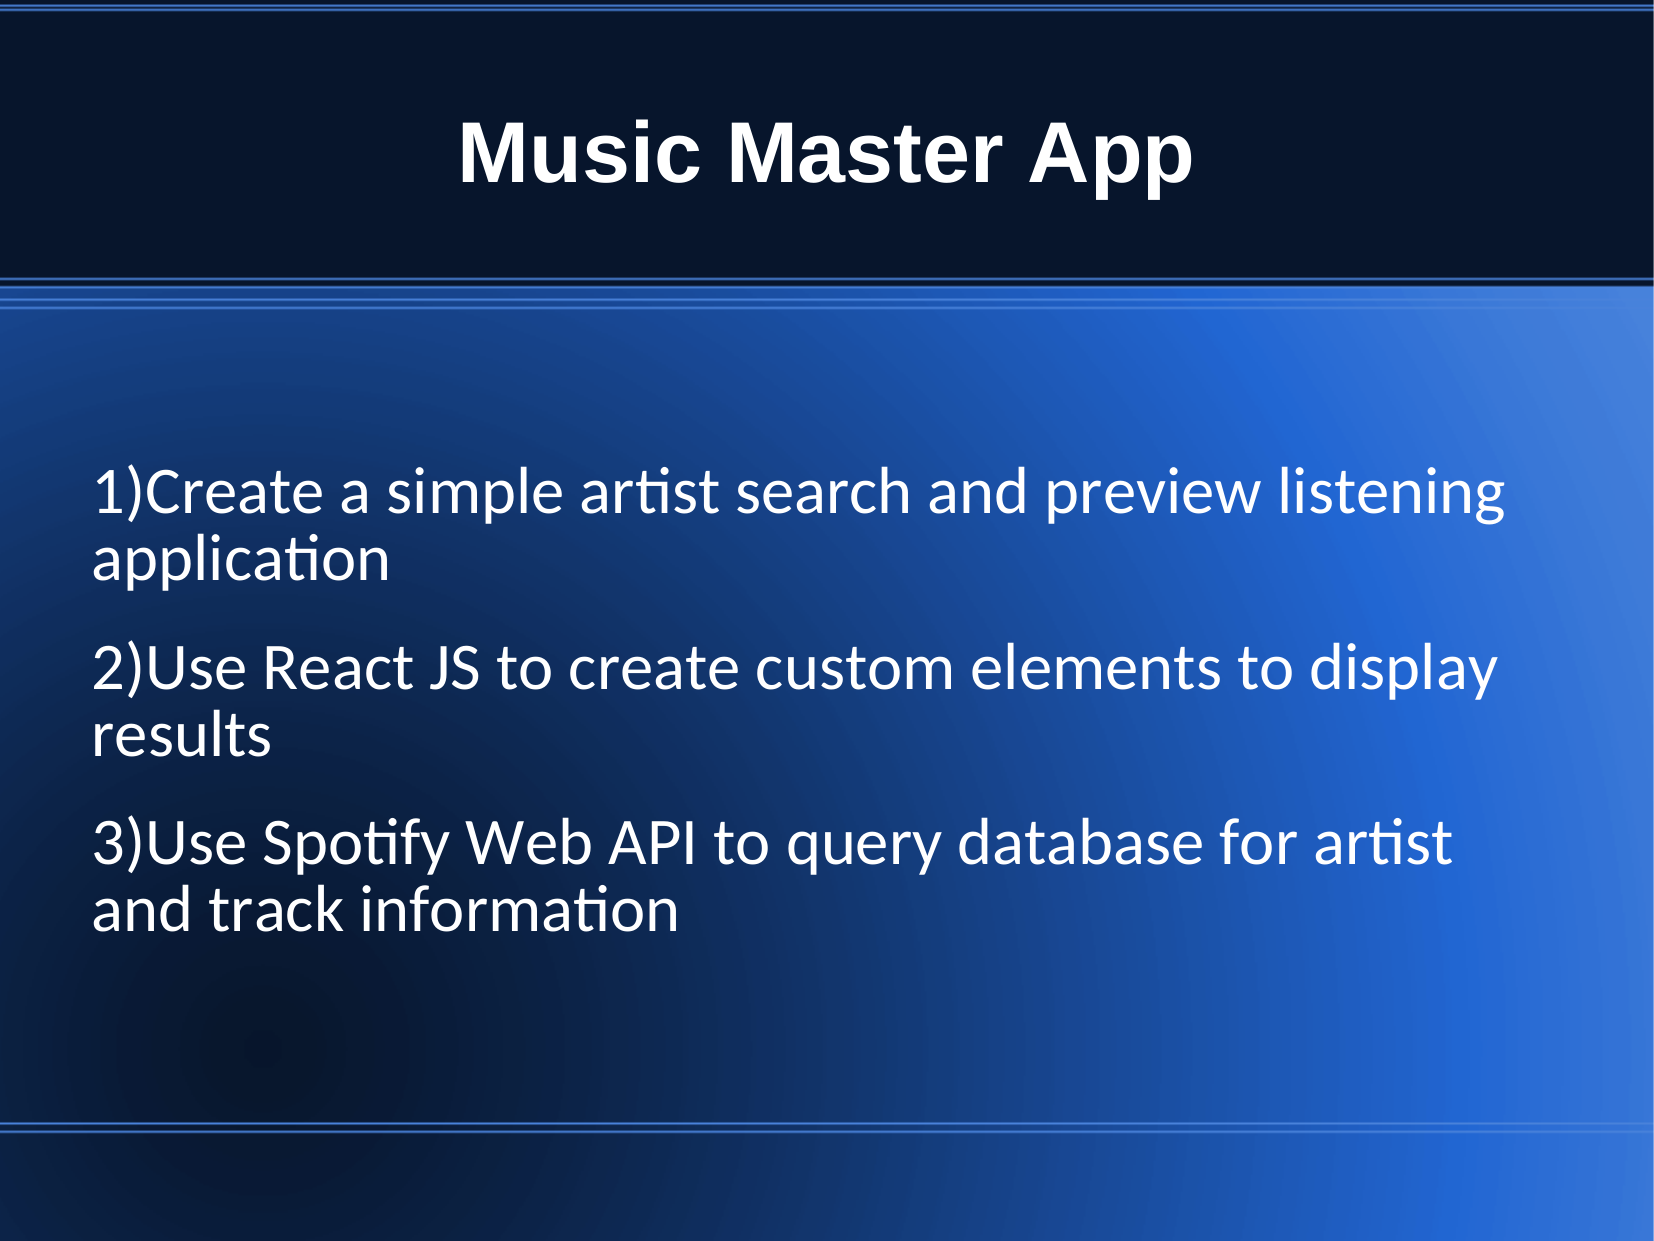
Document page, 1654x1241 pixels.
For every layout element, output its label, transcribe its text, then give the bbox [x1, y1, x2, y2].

picture [0, 0, 1654, 1241]
title Music Master App [82, 49, 1571, 257]
subtitle Create a simple artist search and preview listening application Use React JS to create custom elements to display results Use Spotify Web API to query database for artist and track information [82, 355, 1571, 1058]
